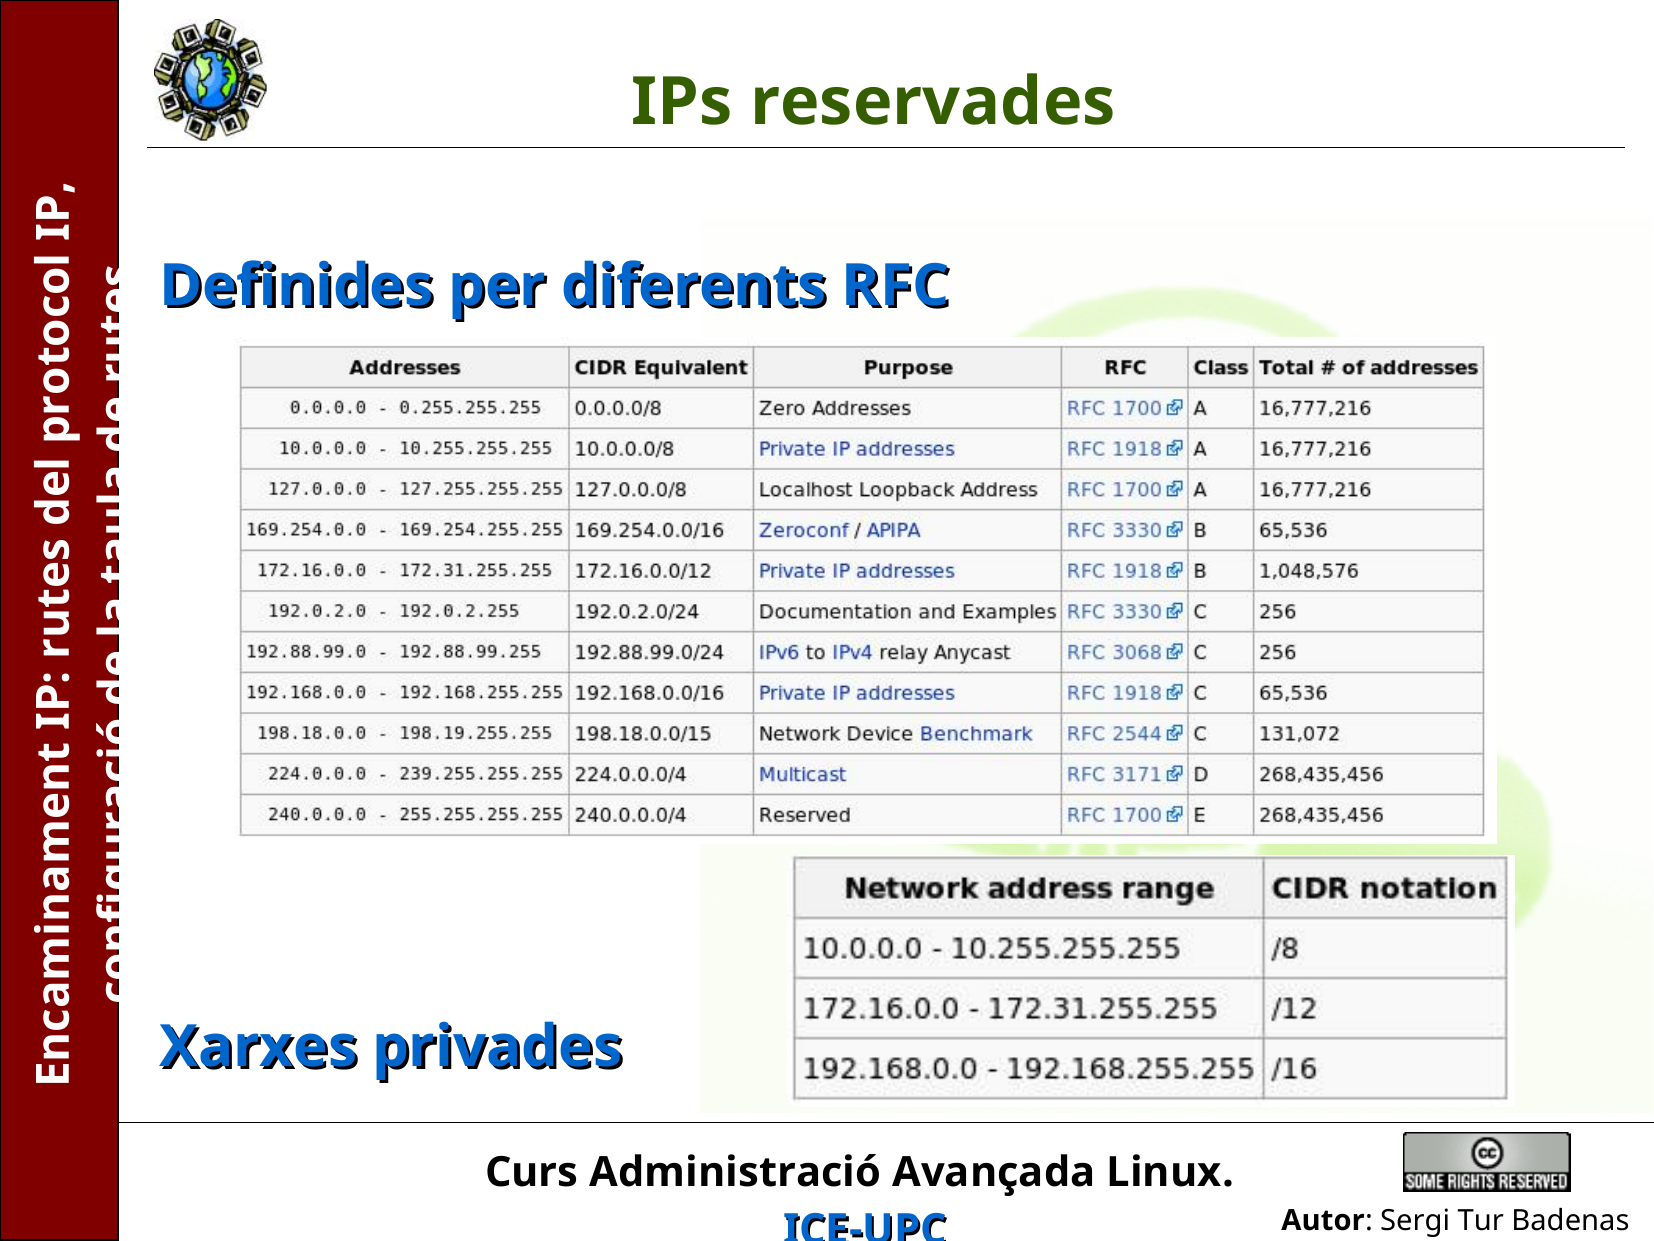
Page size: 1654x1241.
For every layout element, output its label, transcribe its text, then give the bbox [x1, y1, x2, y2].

picture [154, 19, 268, 56]
list Definides per diferents RFC Xarxes privades [141, 242, 1630, 1078]
title IPs reservades [129, 56, 1619, 141]
picture [1403, 1132, 1571, 1192]
picture [700, 217, 1654, 1113]
picture [234, 337, 1497, 844]
